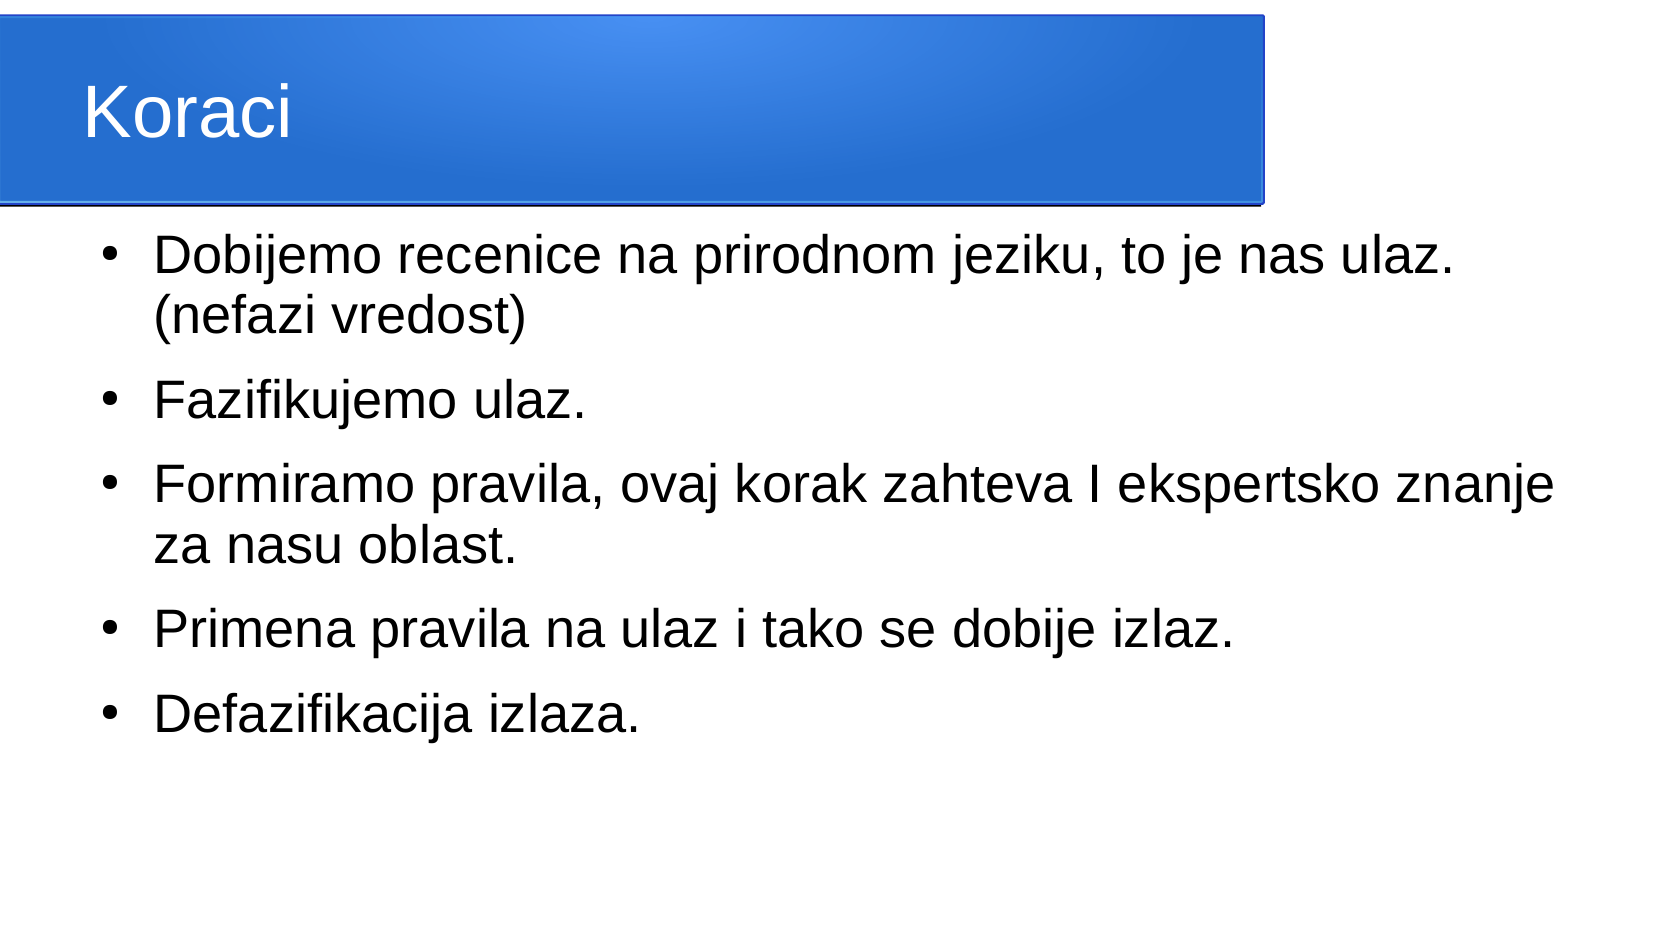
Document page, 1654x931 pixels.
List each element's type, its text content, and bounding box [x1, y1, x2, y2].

title Koraci [82, 35, 1235, 189]
list Dobijemo recenice na prirodnom jeziku, to je nas ulaz.(nefazi vredost) Fazifikujemo ulaz. Formiramo pravila, ovaj korak zahteva I ekspertsko znanje za nasu oblast. Primena pravila na ulaz i tako se dobije izlaz. Defazifikacija izlaza. [82, 224, 1571, 764]
